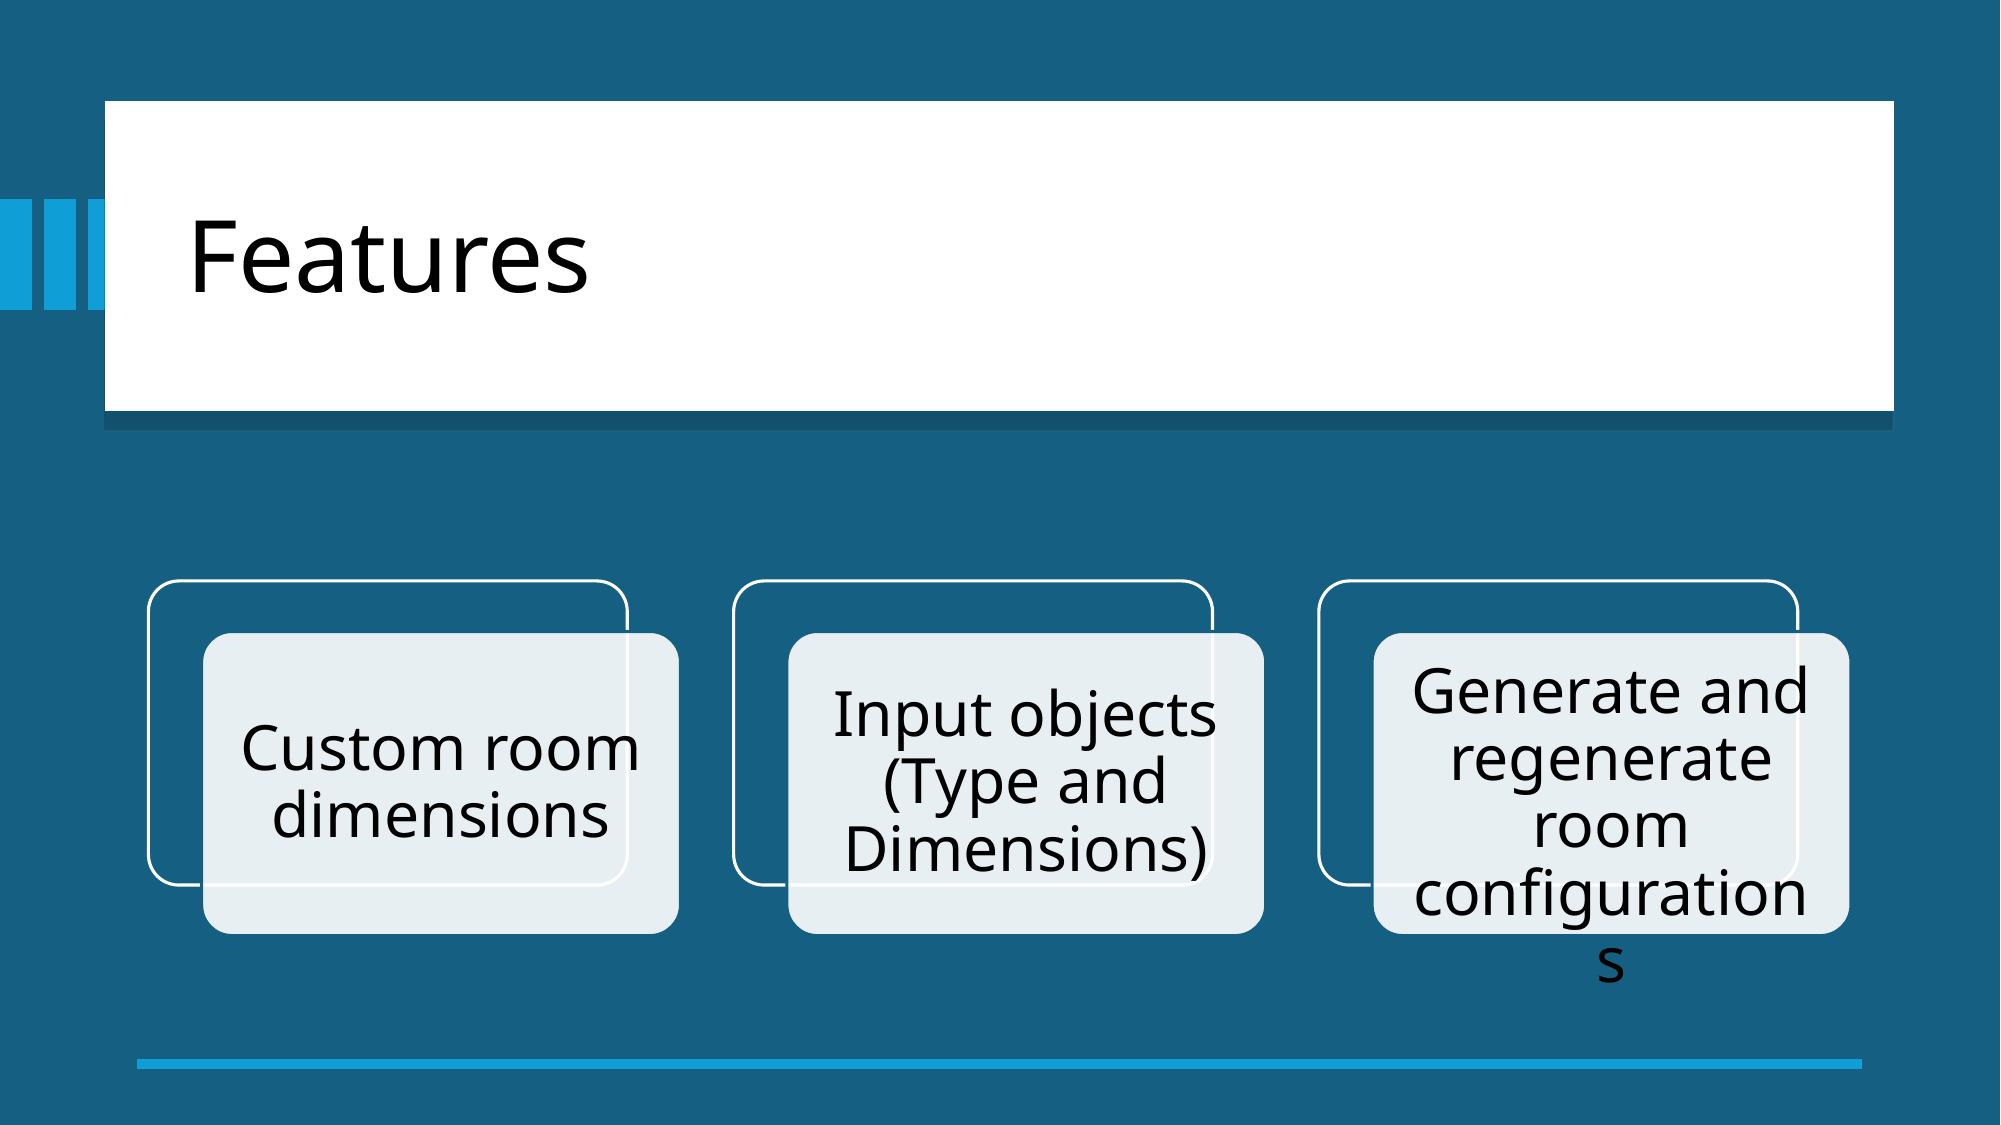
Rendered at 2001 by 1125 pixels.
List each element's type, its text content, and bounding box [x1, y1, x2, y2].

text_box Custom room dimensions [201, 631, 681, 936]
text_box Input objects (Type and Dimensions) [786, 631, 1266, 936]
title Features [171, 132, 1840, 388]
text_box Generate and regenerate room configurations [1372, 631, 1851, 936]
text_box [0, 0, 2000, 1125]
